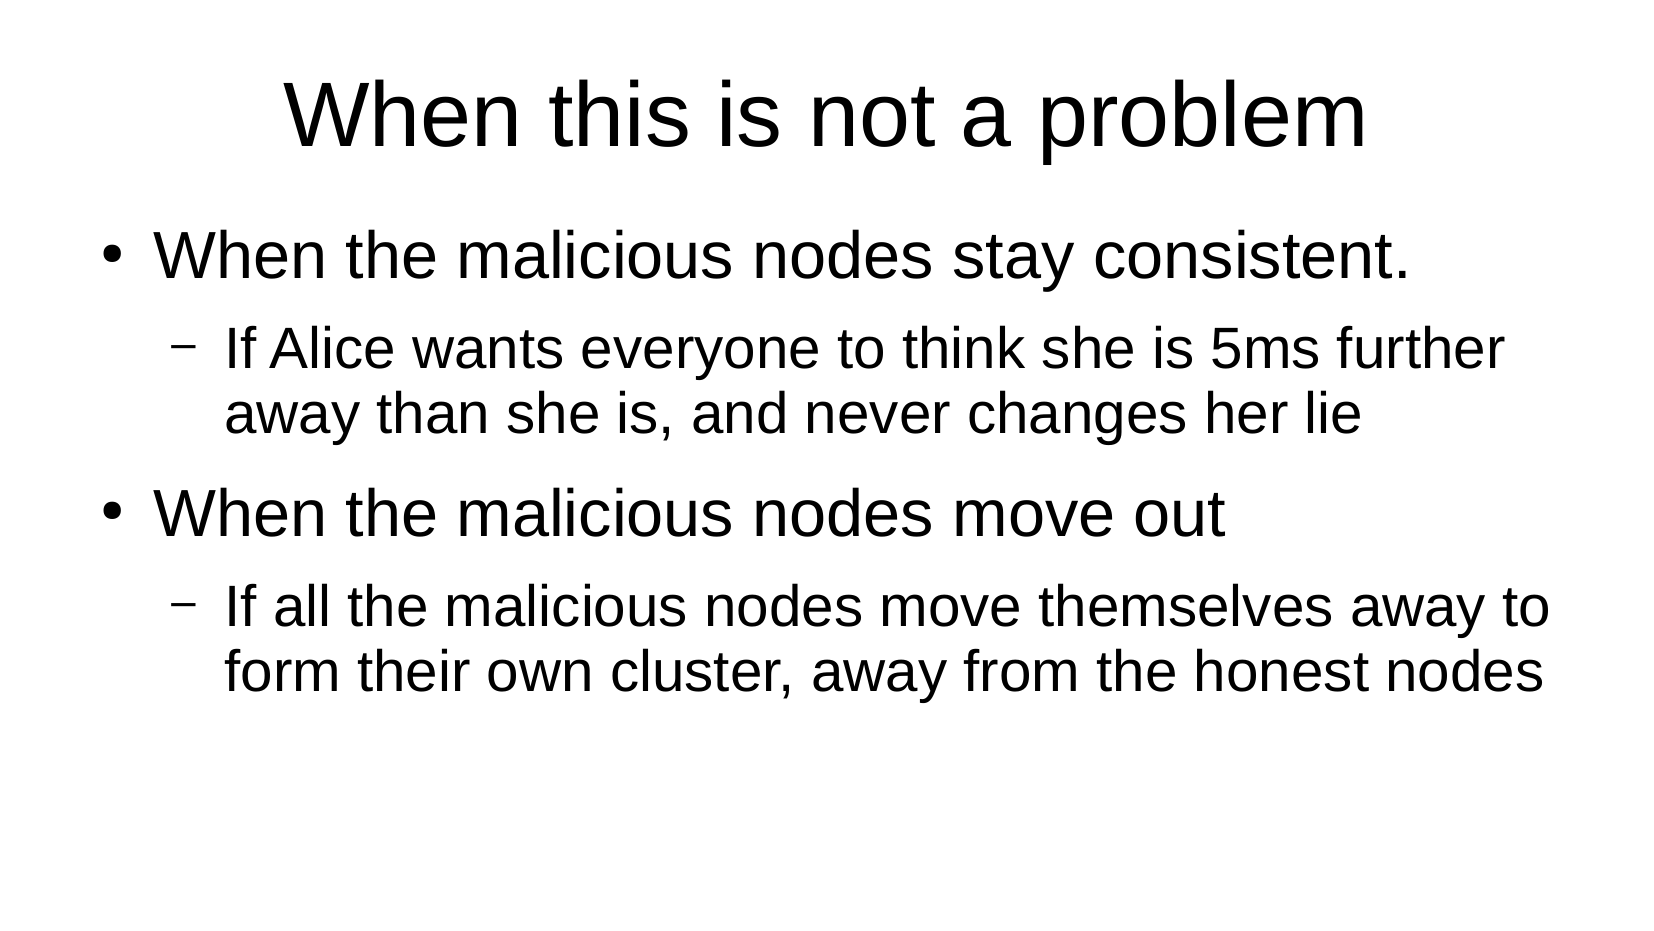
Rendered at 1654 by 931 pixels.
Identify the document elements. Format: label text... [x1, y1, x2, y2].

title When this is not a problem [82, 37, 1571, 193]
list When the malicious nodes stay consistent. If Alice wants everyone to think she is 5ms further away than she is, and never changes her lie When the malicious nodes move out If all the malicious nodes move themselves away to form their own cluster, away from the honest nodes [82, 217, 1571, 758]
